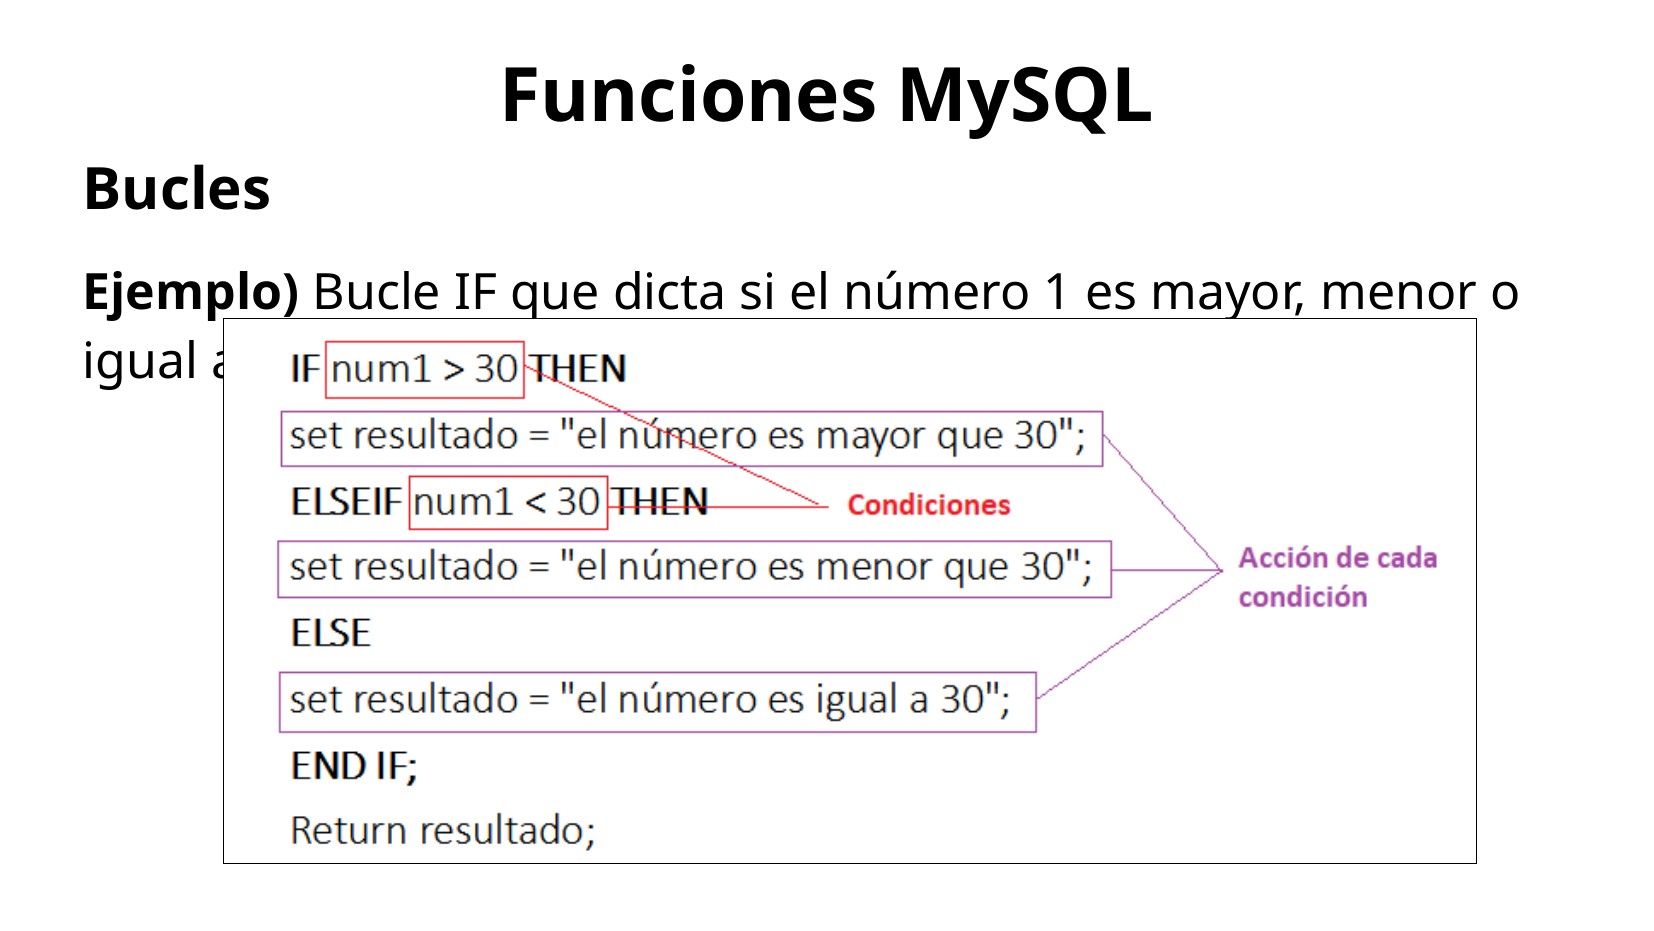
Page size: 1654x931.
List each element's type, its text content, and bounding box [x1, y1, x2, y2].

picture [223, 318, 1477, 864]
list Bucles Ejemplo) Bucle IF que dicta si el número 1 es mayor, menor o igual a 30 [82, 147, 1595, 857]
title Funciones MySQL [82, 37, 1571, 147]
